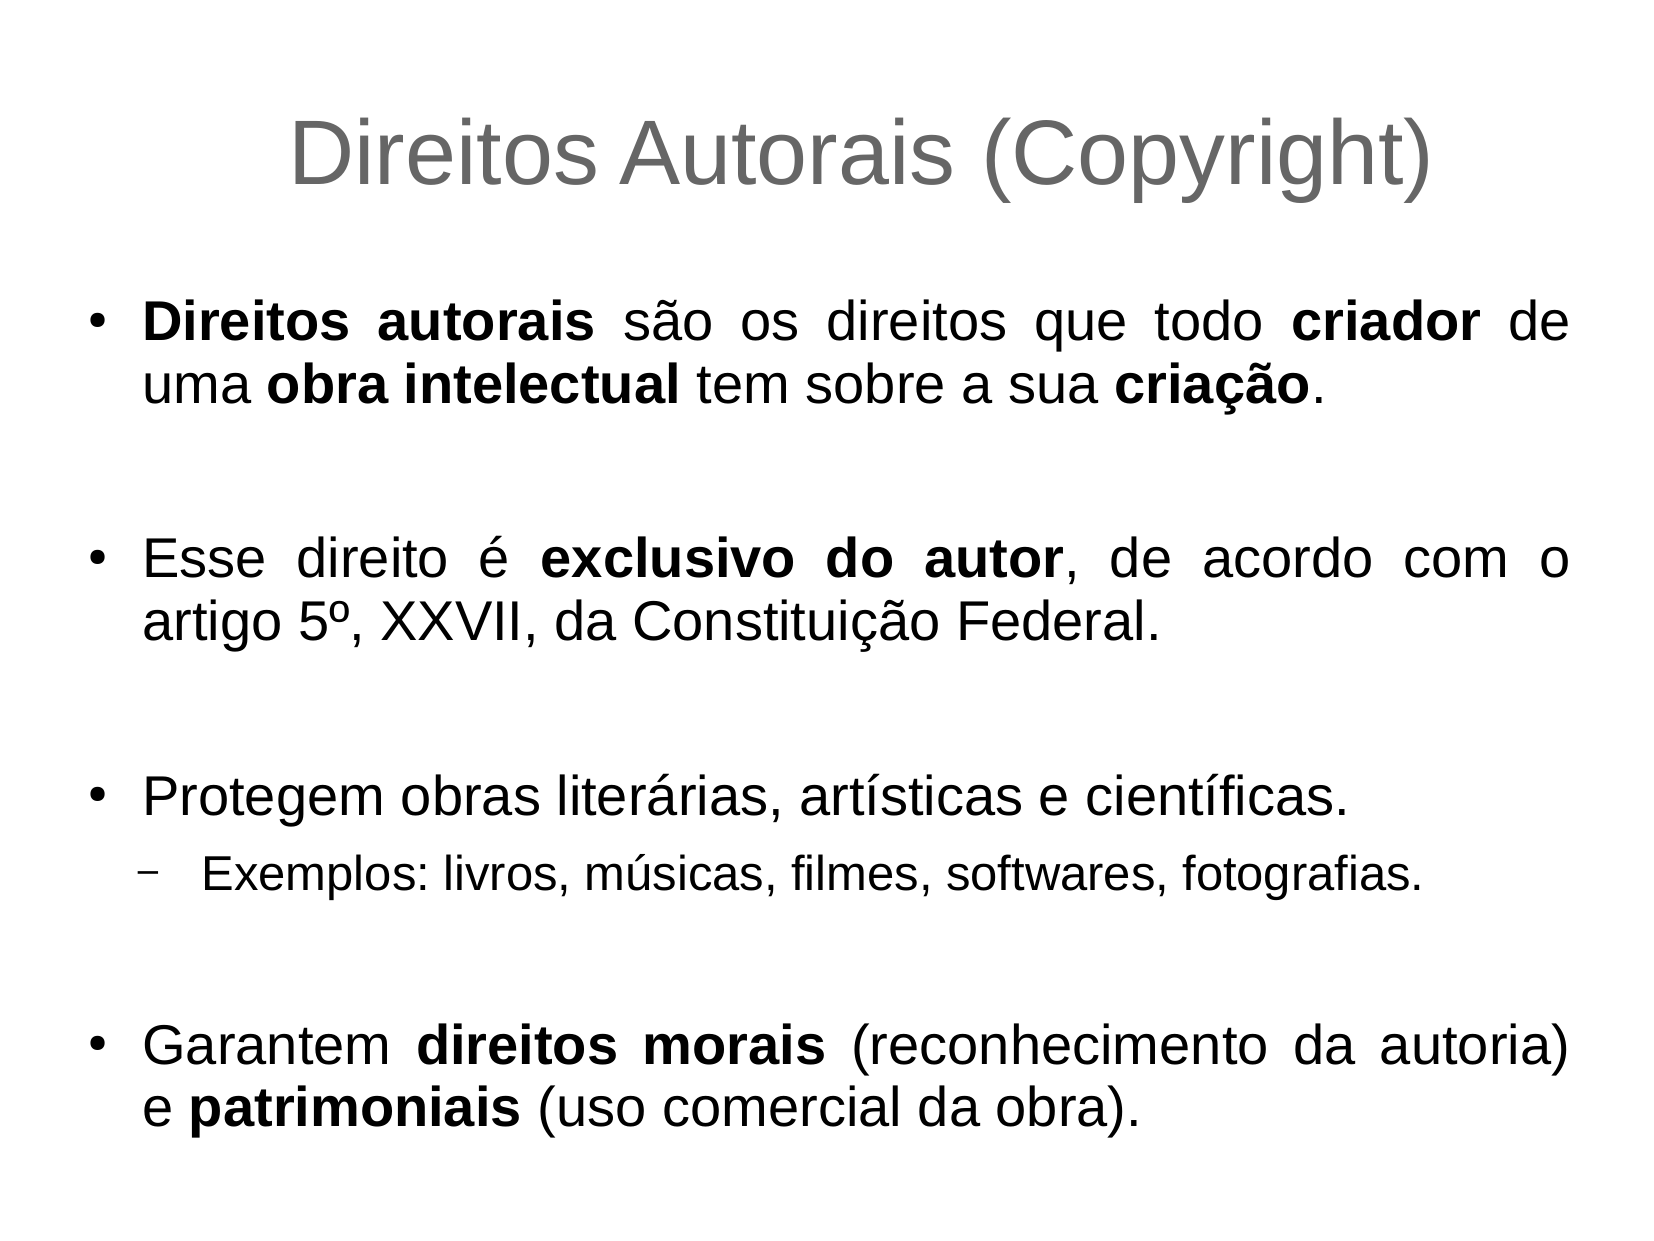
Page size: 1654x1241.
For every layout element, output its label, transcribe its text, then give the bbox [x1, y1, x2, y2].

title Direitos Autorais (Copyright) [82, 49, 1571, 257]
list Direitos autorais são os direitos que todo criador de uma obra intelectual tem sobre a sua criação. Esse direito é exclusivo do autor, de acordo com o artigo 5º, XXVII, da Constituição Federal. Protegem obras literárias, artísticas e científicas. Exemplos: livros, músicas, filmes, softwares, fotografias. Garantem direitos morais (reconhecimento da autoria) e patrimoniais (uso comercial da obra). [82, 290, 1571, 1158]
